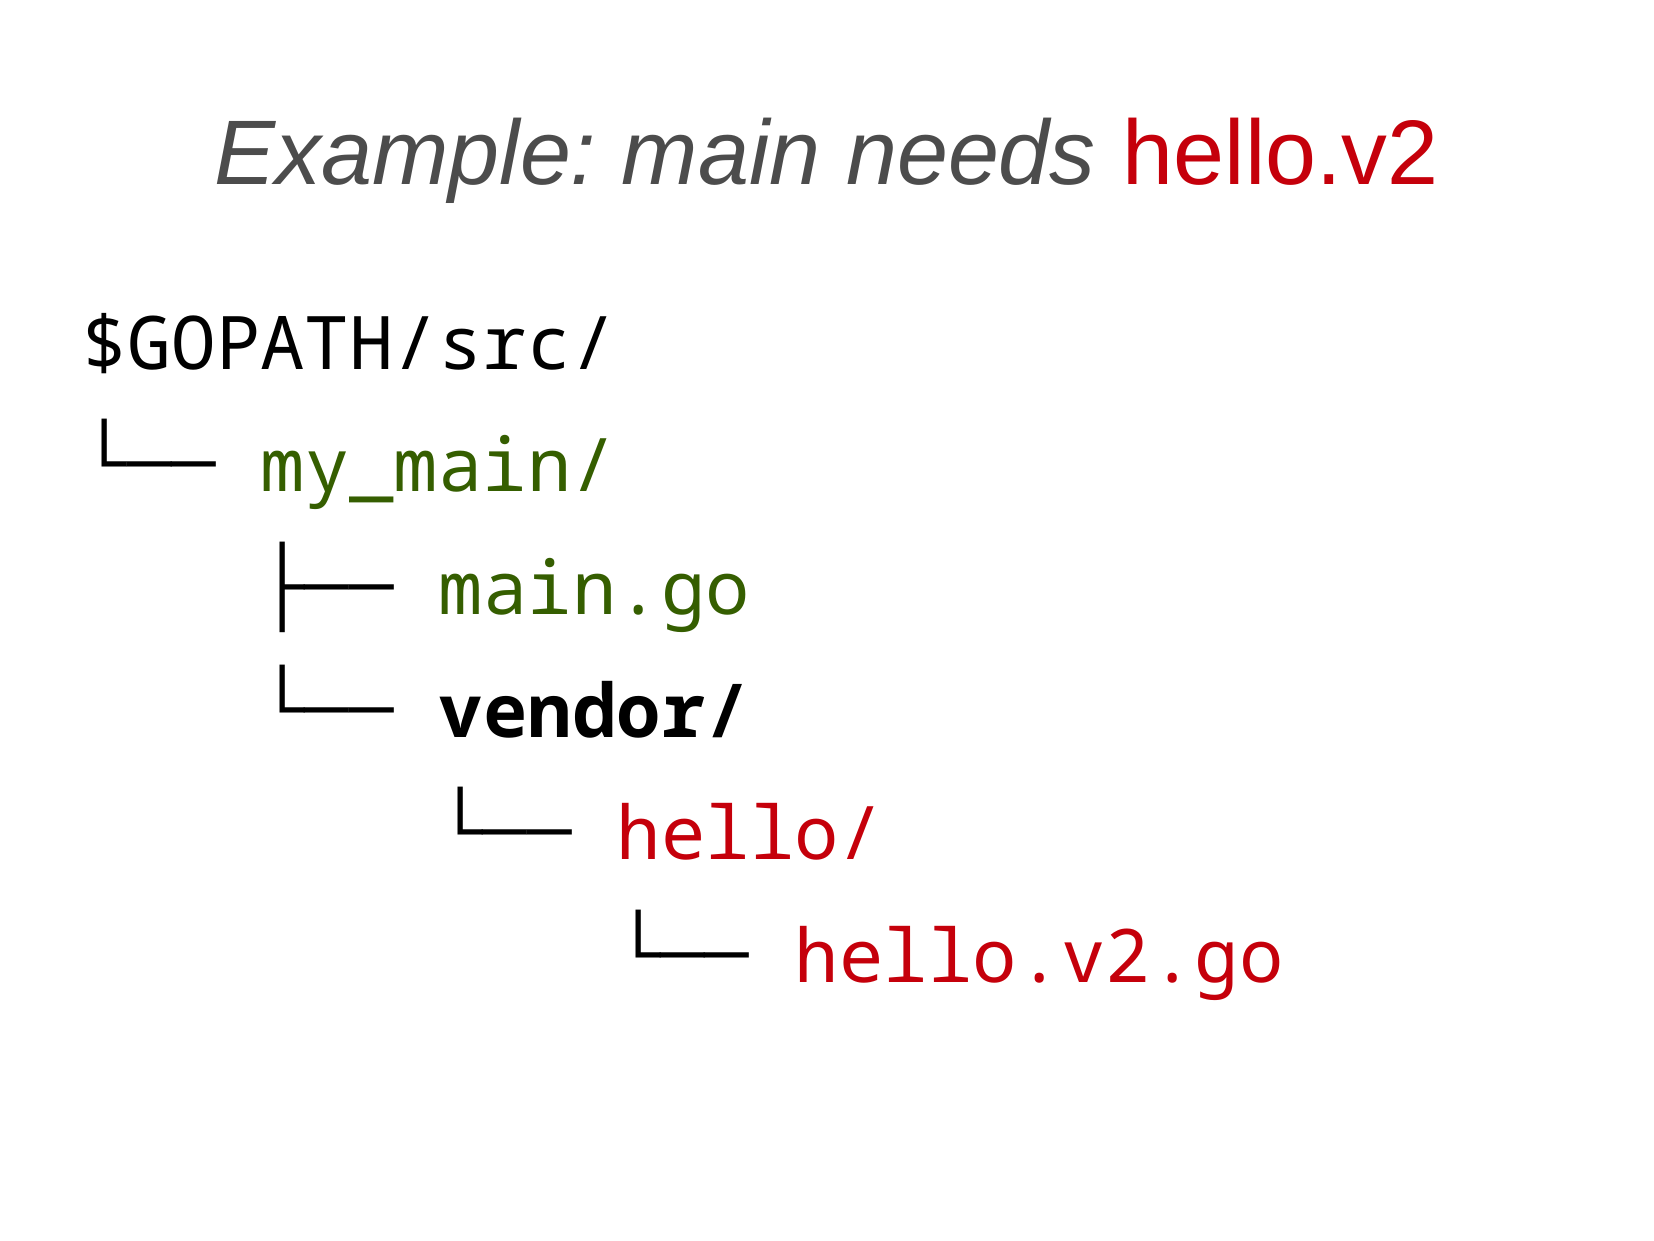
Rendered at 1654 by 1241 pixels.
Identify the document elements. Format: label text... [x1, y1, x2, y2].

title Example: main needs hello.v2 [82, 49, 1571, 257]
list $GOPATH/src/ └── my_main/ ├── main.go └── vendor/ └── hello/ └── hello.v2.go [82, 290, 1538, 1010]
